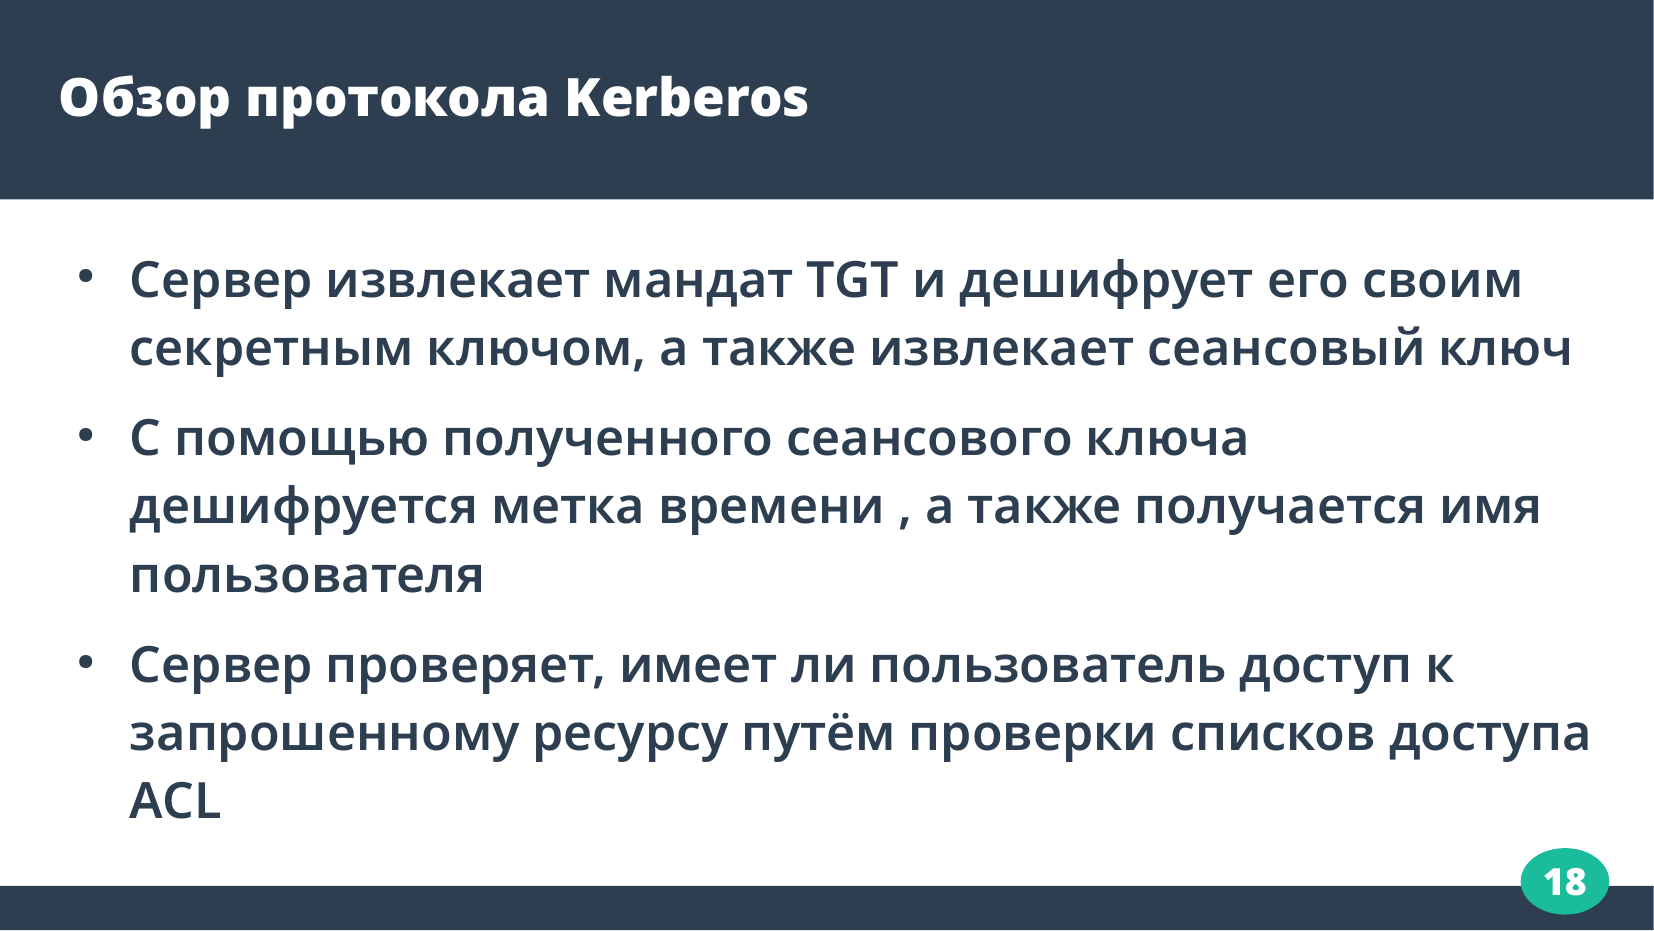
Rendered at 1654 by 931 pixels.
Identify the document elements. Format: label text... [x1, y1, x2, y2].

list Сервер извлекает мандат TGT и дешифрует его своим секретным ключом, а также извлекает сеансовый ключ С помощью полученного сеансового ключа дешифруется метка времени , а также получается имя пользователя Сервер проверяет, имеет ли пользователь доступ к запрошенному ресурсу путём проверки списков доступа ACL [59, 243, 1595, 864]
title Обзор протокола Kerberos [59, 37, 1595, 155]
